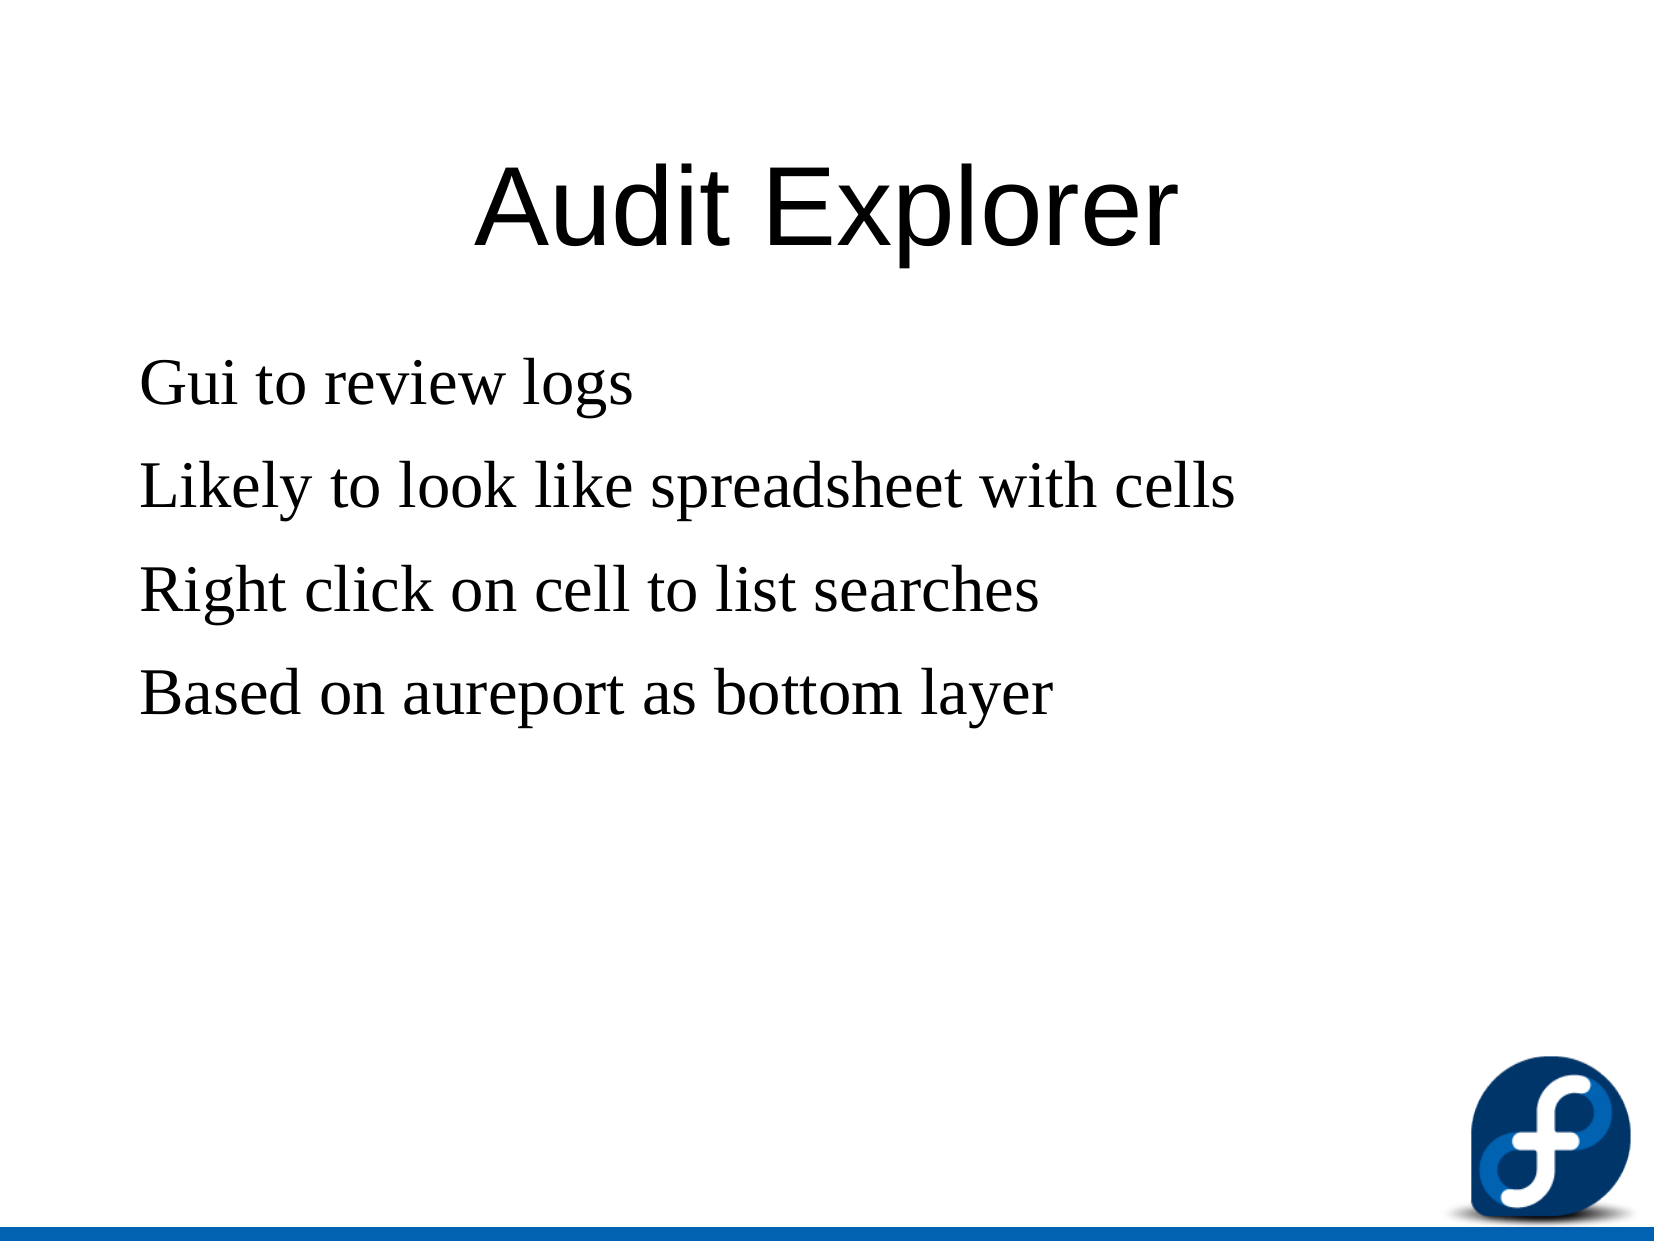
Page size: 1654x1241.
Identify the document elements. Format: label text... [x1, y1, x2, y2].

list Gui to review logs Likely to look like spreadsheet with cells Right click on cell to list searches Based on aureport as bottom layer [121, 344, 1534, 1127]
title Audit Explorer [121, 102, 1534, 310]
picture [1438, 1055, 1645, 1229]
